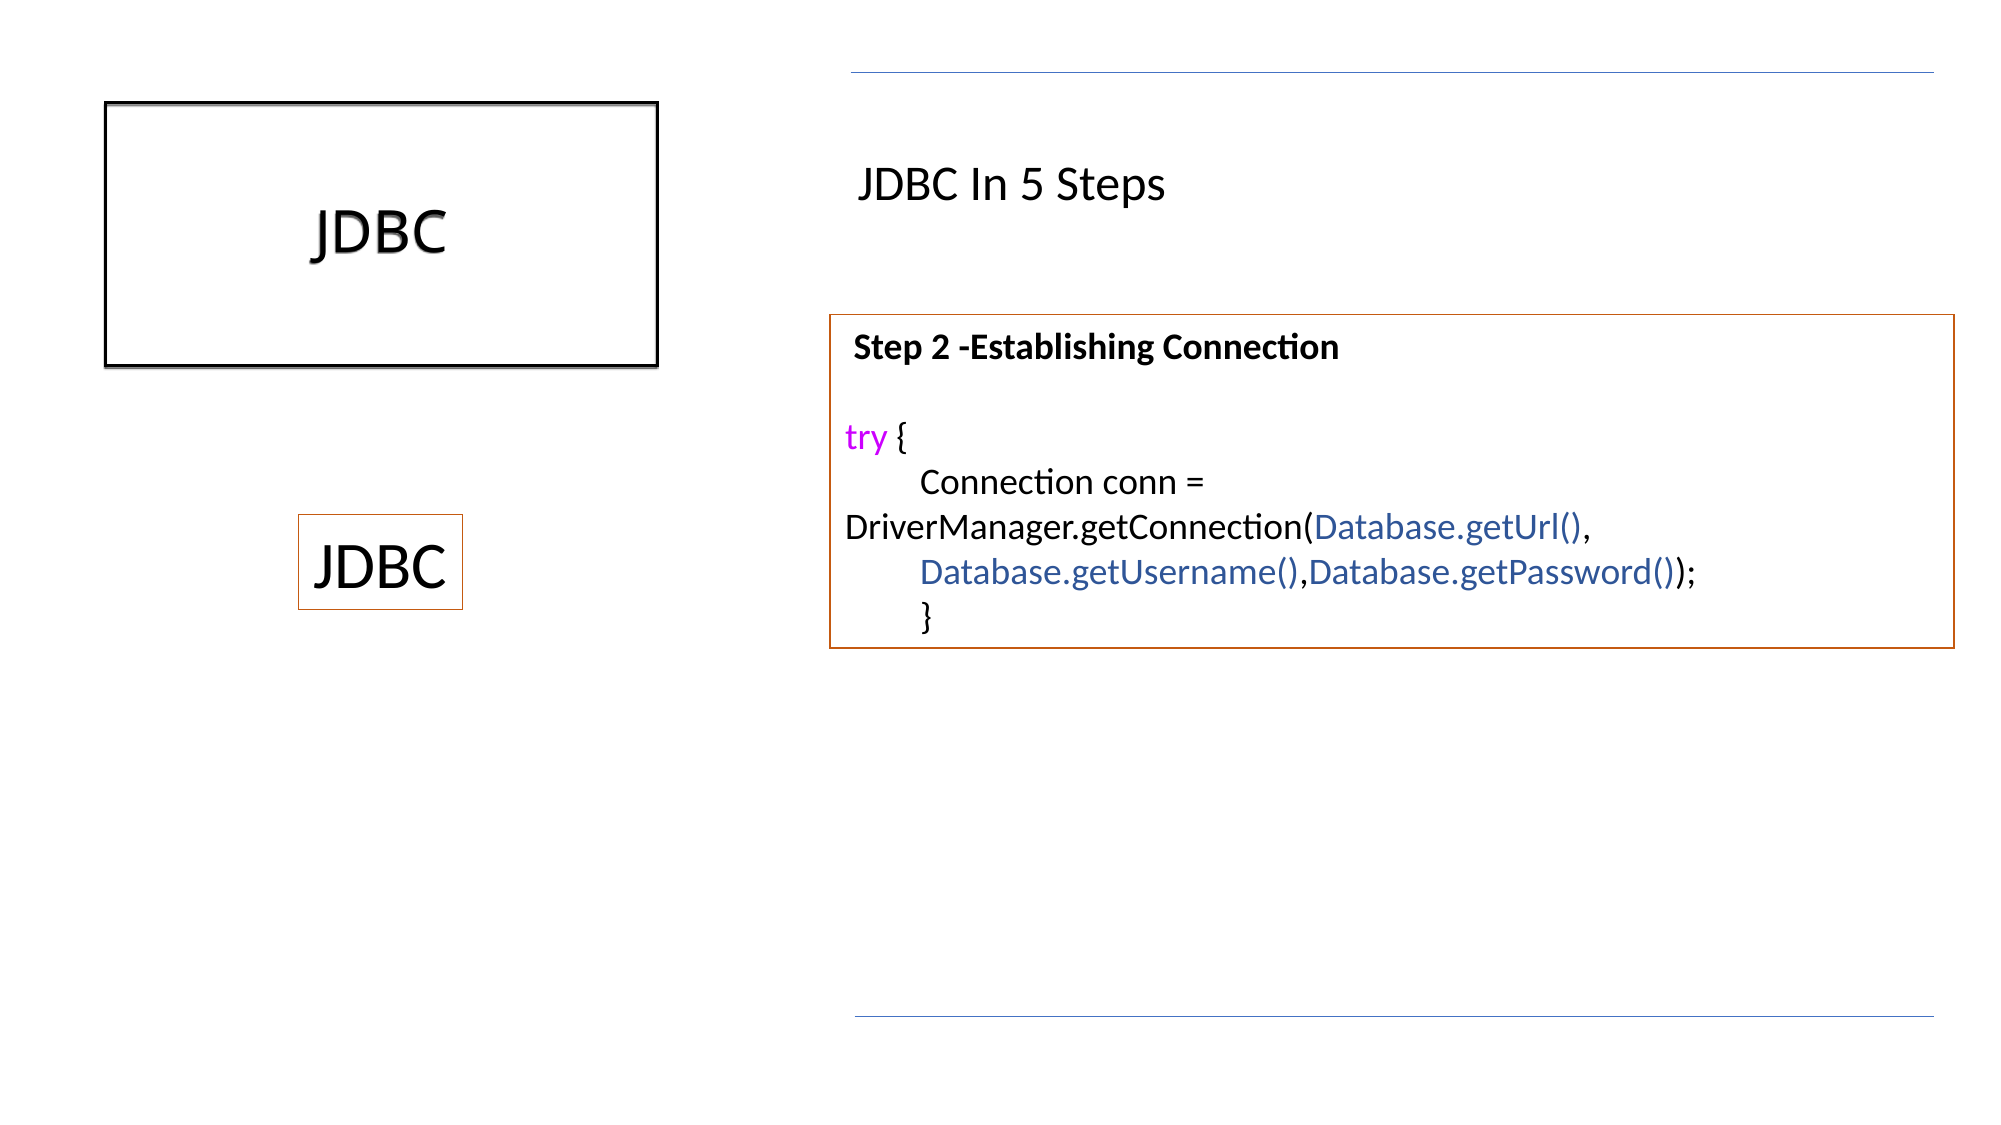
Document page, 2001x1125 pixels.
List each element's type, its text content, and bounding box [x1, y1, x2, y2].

text_box Step 2 -Establishing Connection try { Connection conn = DriverManager.getConnection(Database.getUrl(), Database.getUsername(),Database.getPassword()); } [830, 314, 1955, 648]
title JDBC [105, 102, 658, 366]
text_box JDBC [298, 514, 463, 610]
text_box JDBC In 5 Steps [842, 142, 1843, 219]
